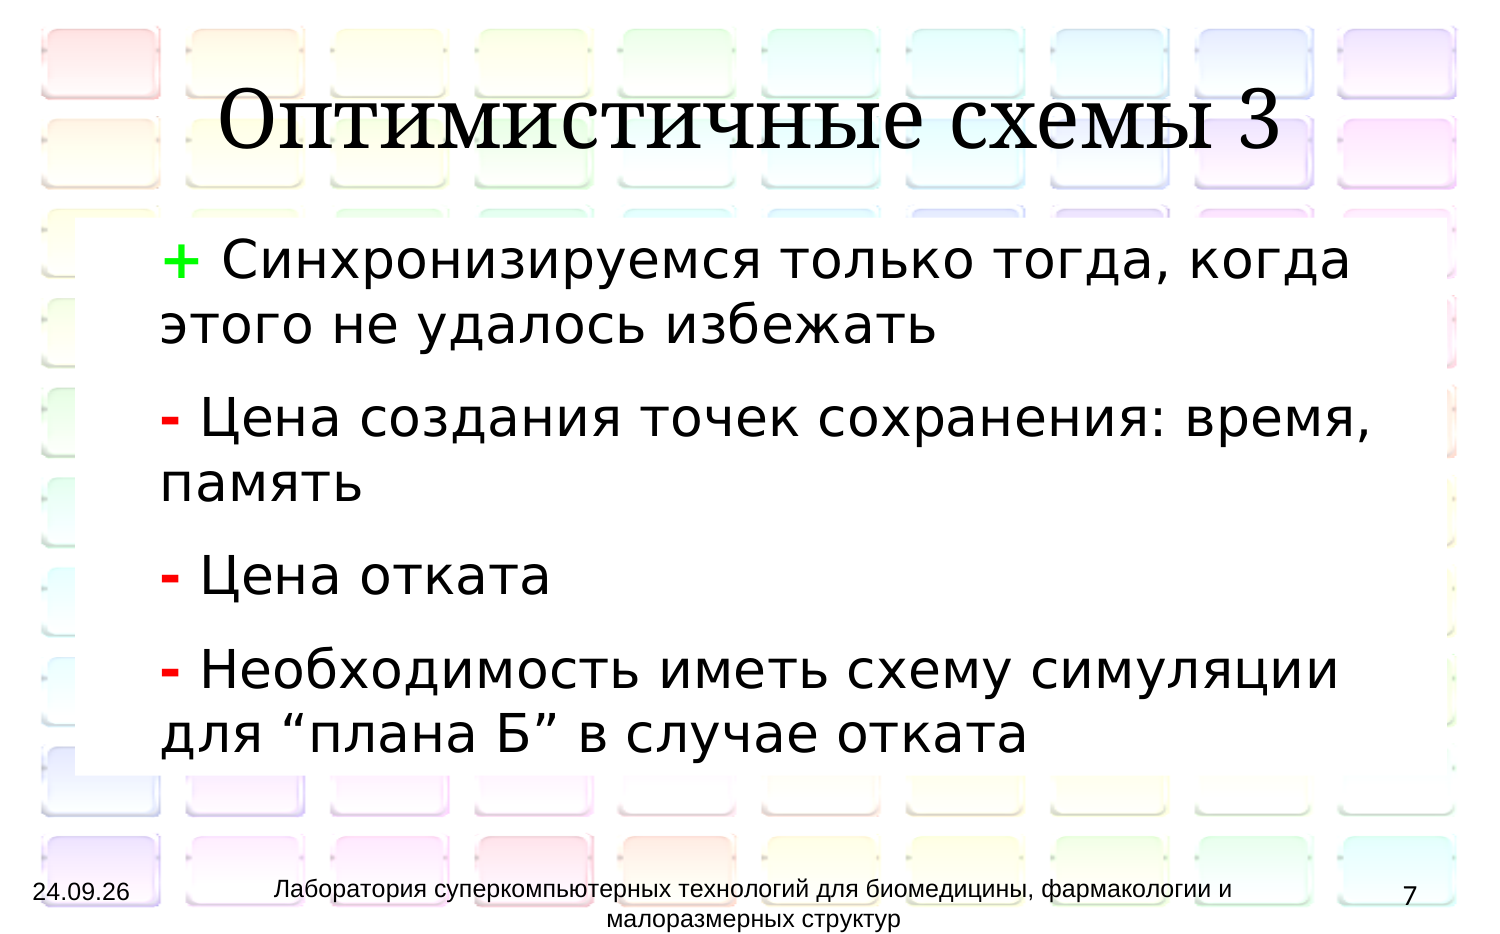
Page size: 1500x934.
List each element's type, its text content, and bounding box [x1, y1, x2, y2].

text_box <number> [1387, 868, 1473, 918]
picture [0, 0, 1500, 934]
list + Синхронизируемся только тогда, когда этого не удалось избежать - Цена создания точек сохранения: время, память - Цена отката - Необходимость иметь схему симуляции для “плана Б” в случае отката [75, 217, 1447, 776]
title Оптимистичные схемы 3 [75, 37, 1426, 193]
text_box 12.11.12 [17, 868, 184, 918]
text_box Лаборатория суперкомпьютерных технологий для биомедицины, фармакологии и малоразмерных структур [171, 864, 1338, 915]
